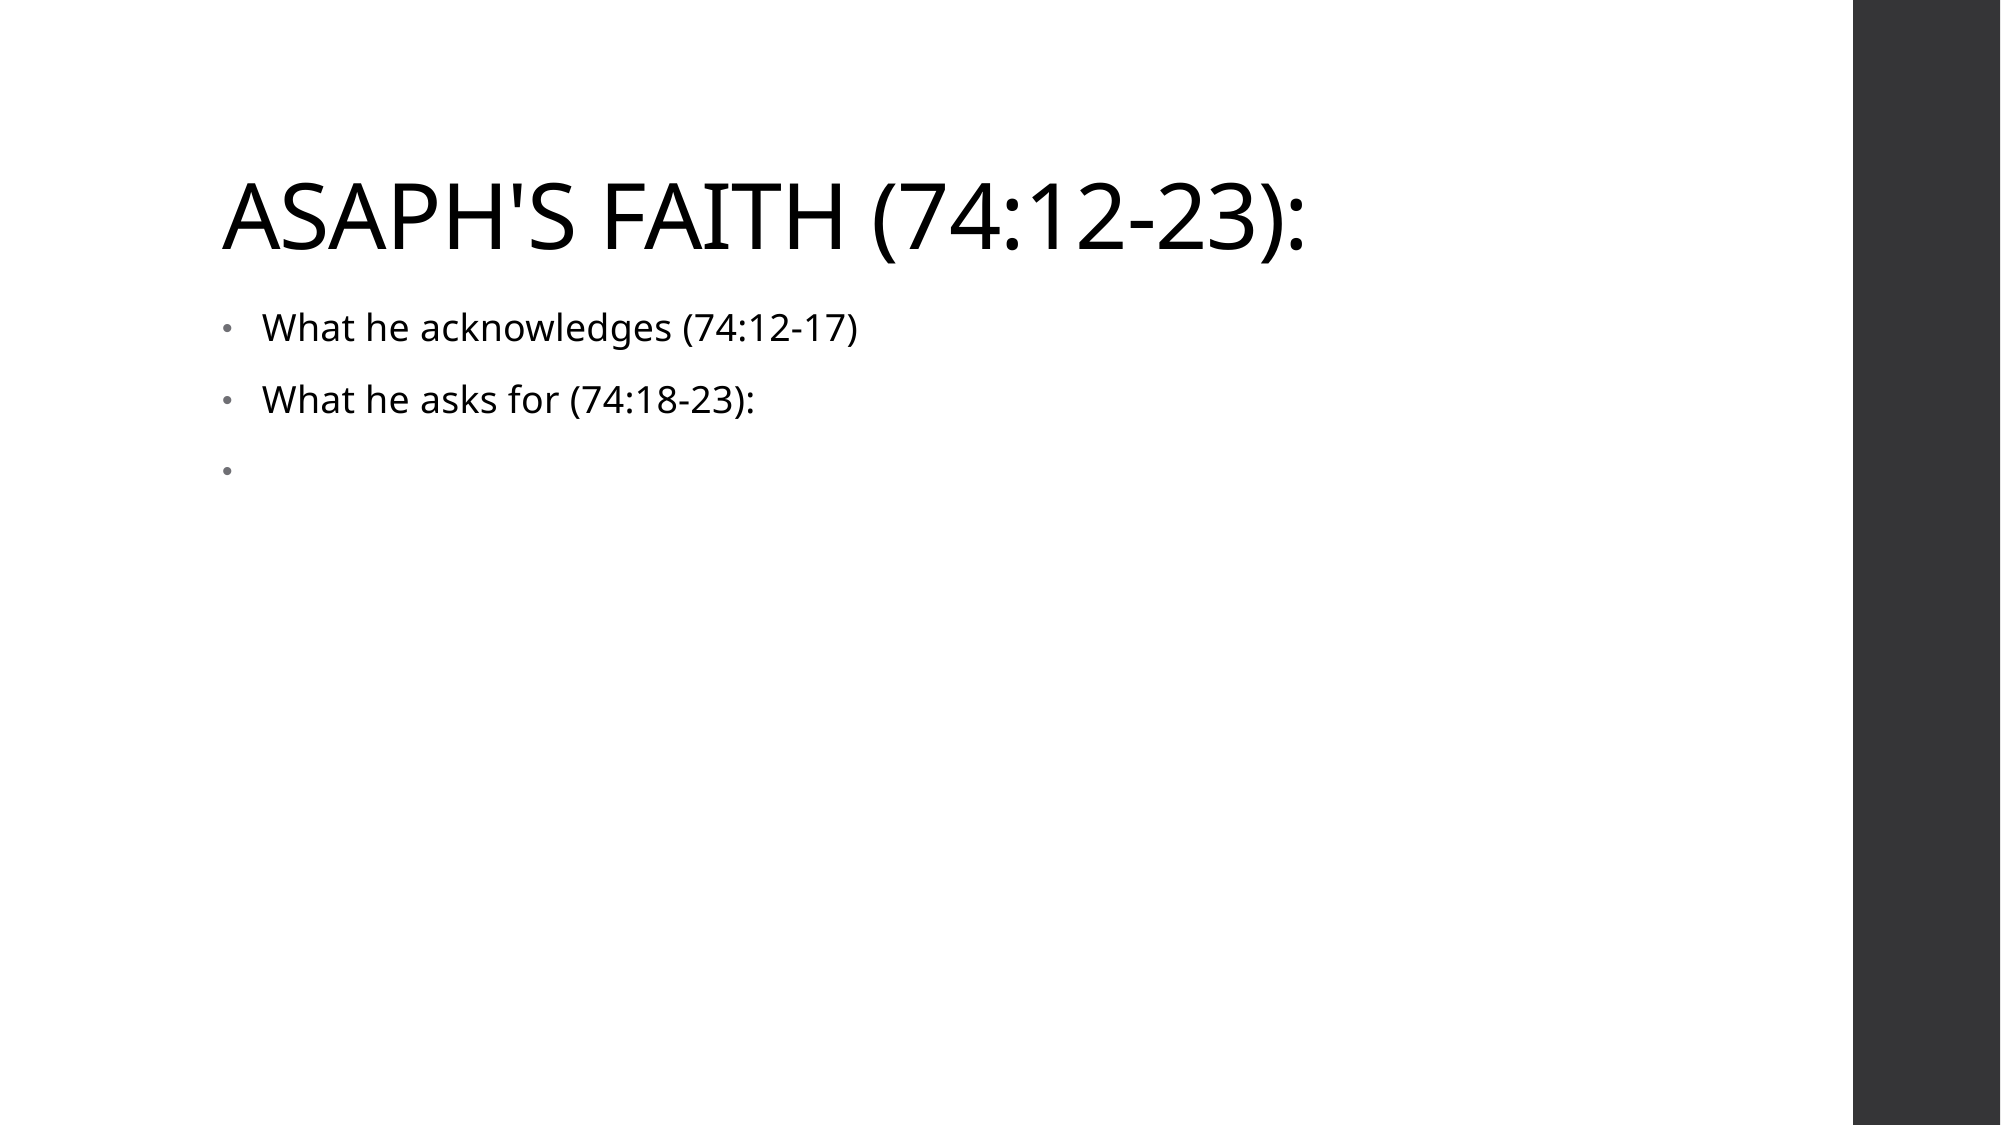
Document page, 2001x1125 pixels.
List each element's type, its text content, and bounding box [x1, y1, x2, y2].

title ASAPH'S FAITH (74:12-23): [206, 60, 1797, 278]
list What he acknowledges (74:12-17) What he asks for (74:18-23): [206, 299, 1617, 1014]
